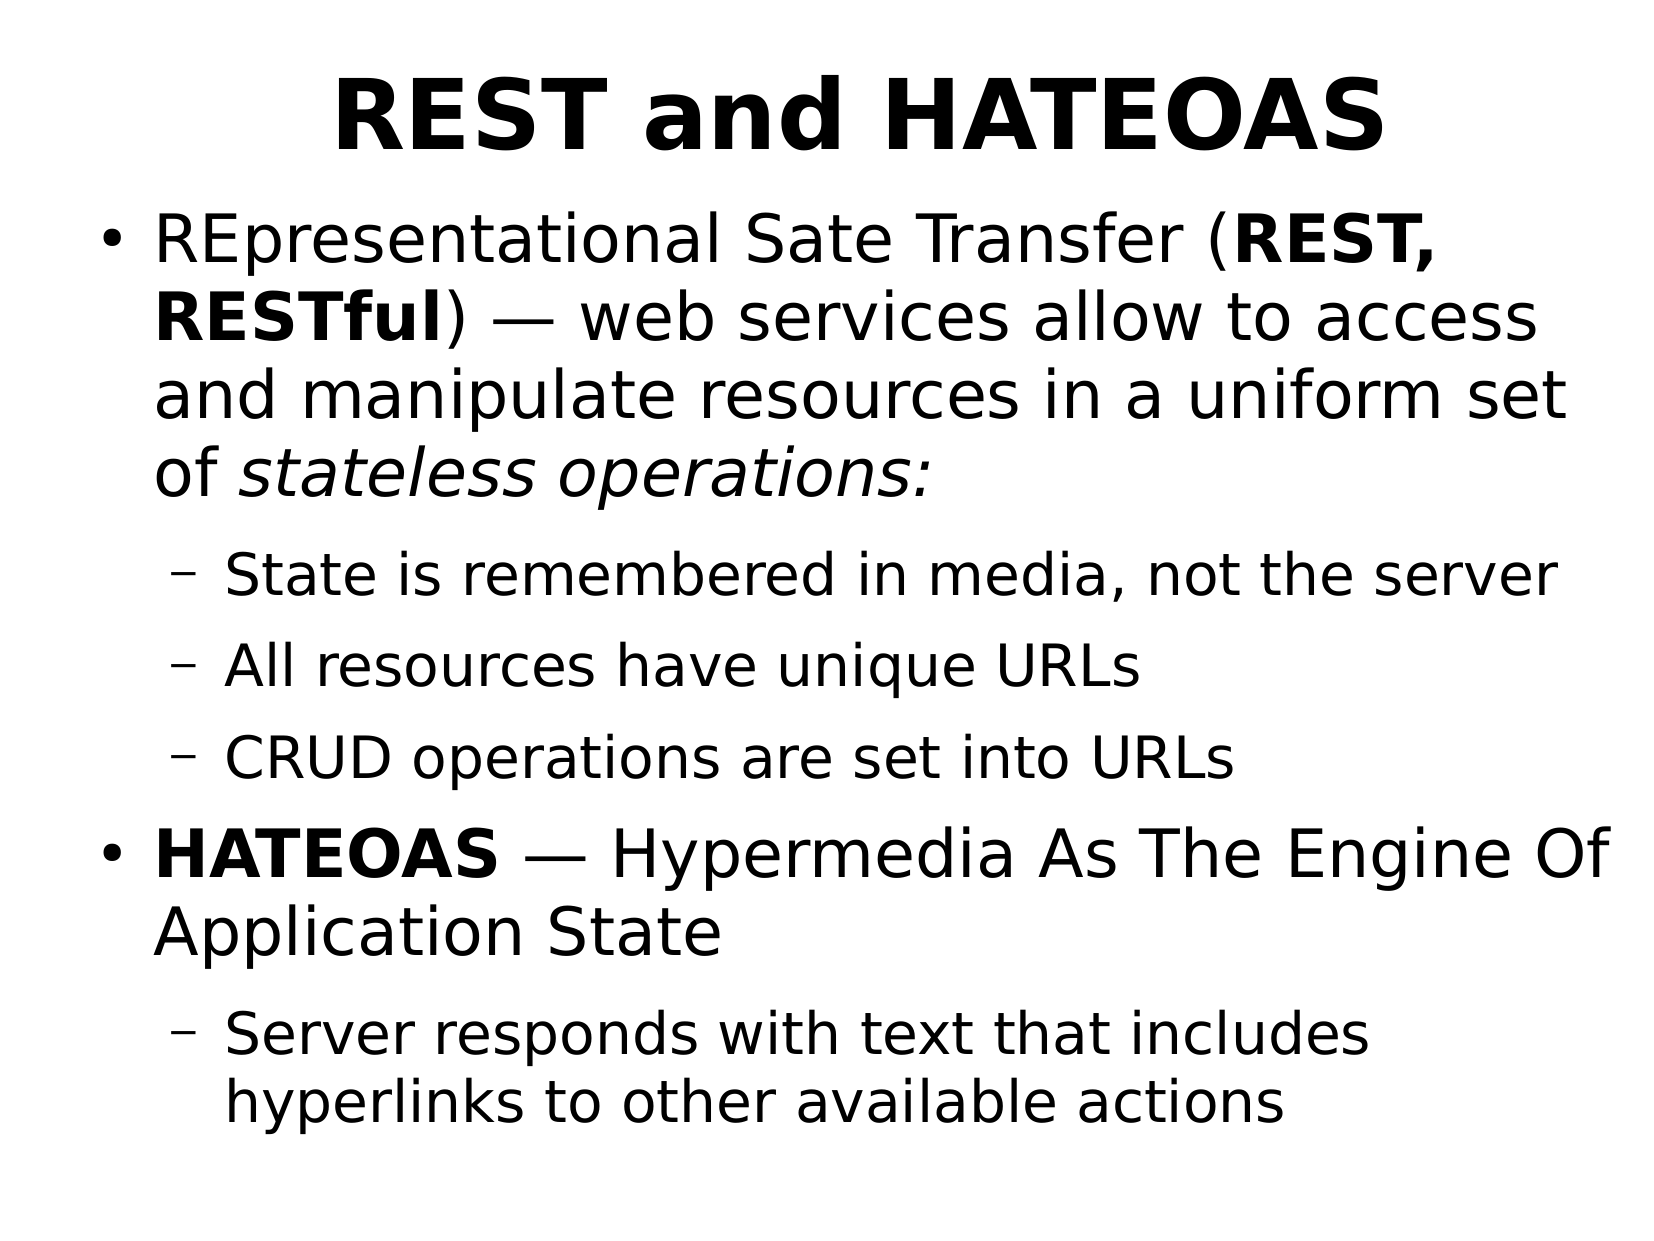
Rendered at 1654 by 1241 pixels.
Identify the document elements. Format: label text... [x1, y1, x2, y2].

title REST and HATEOAS [82, 57, 1638, 175]
list REpresentational Sate Transfer (REST, RESTful) — web services allow to access and manipulate resources in a uniform set of stateless operations: State is remembered in media, not the server All resources have unique URLs CRUD operations are set into URLs HATEOAS — Hypermedia As The Engine Of Application State Server responds with text that includes hyperlinks to other available actions [82, 200, 1621, 1217]
